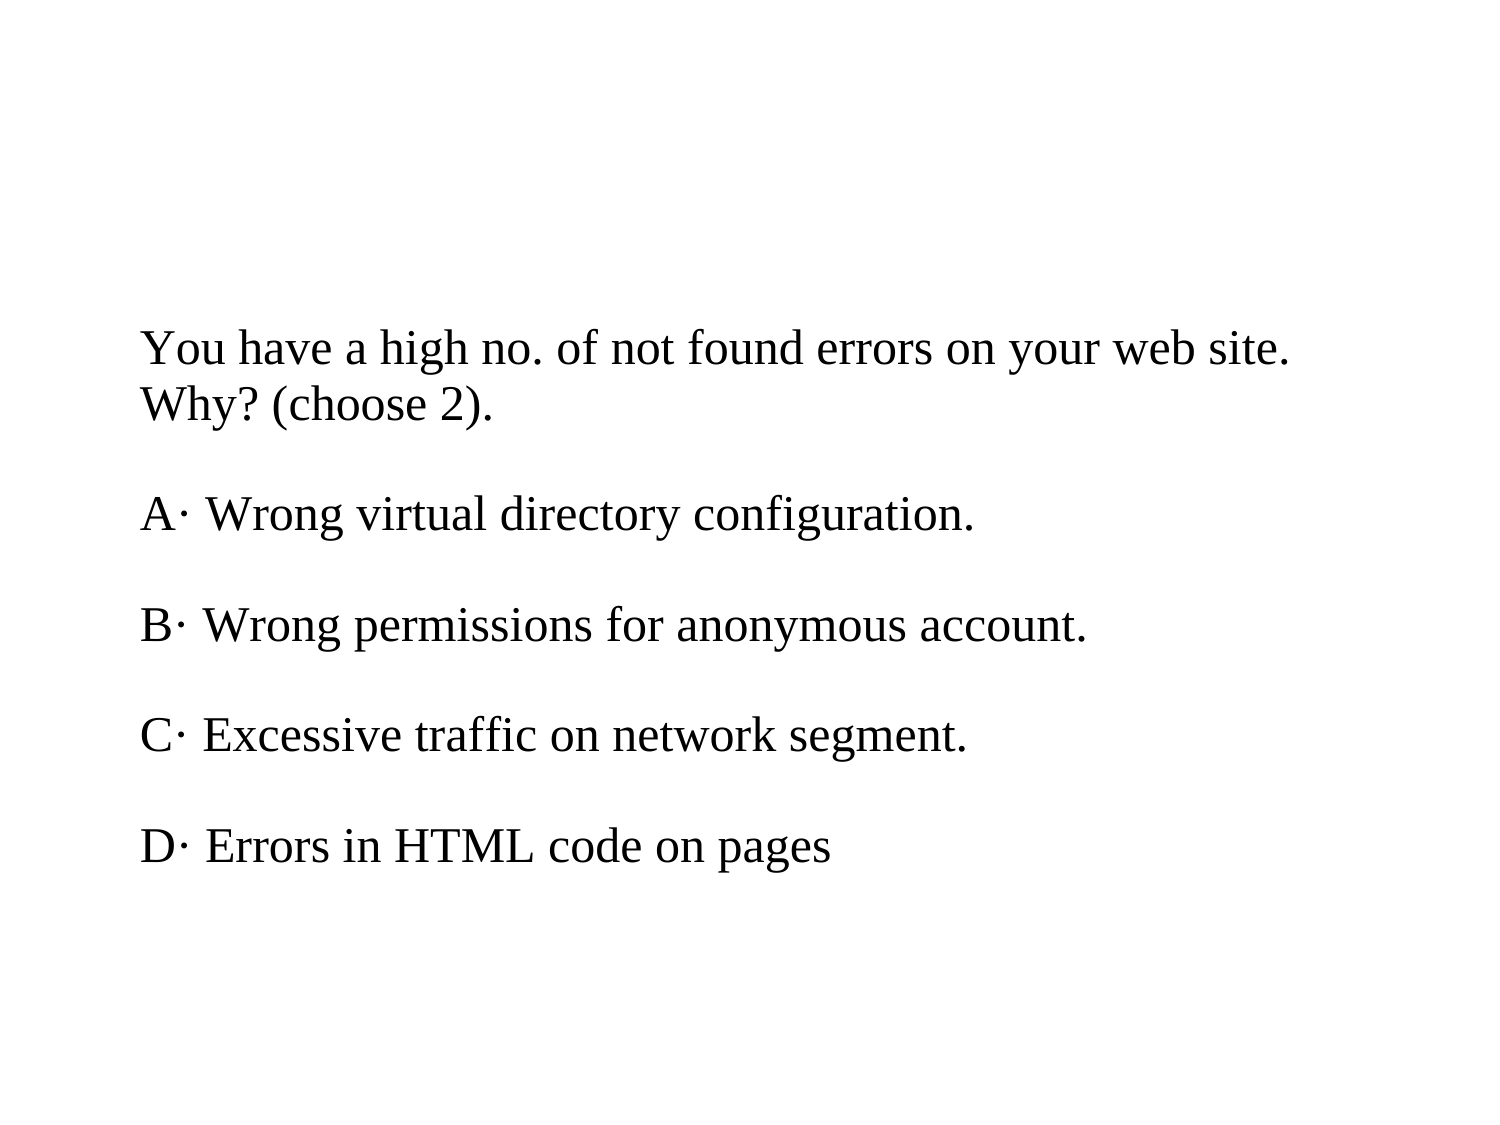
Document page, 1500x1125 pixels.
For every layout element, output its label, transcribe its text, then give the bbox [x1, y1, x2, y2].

text_box You have a high no. of not found errors on your web site. Why? (choose 2). A· Wrong virtual directory configuration. B· Wrong permissions for anonymous account. C· Excessive traffic on network segment. D· Errors in HTML code on pages [125, 312, 1326, 881]
